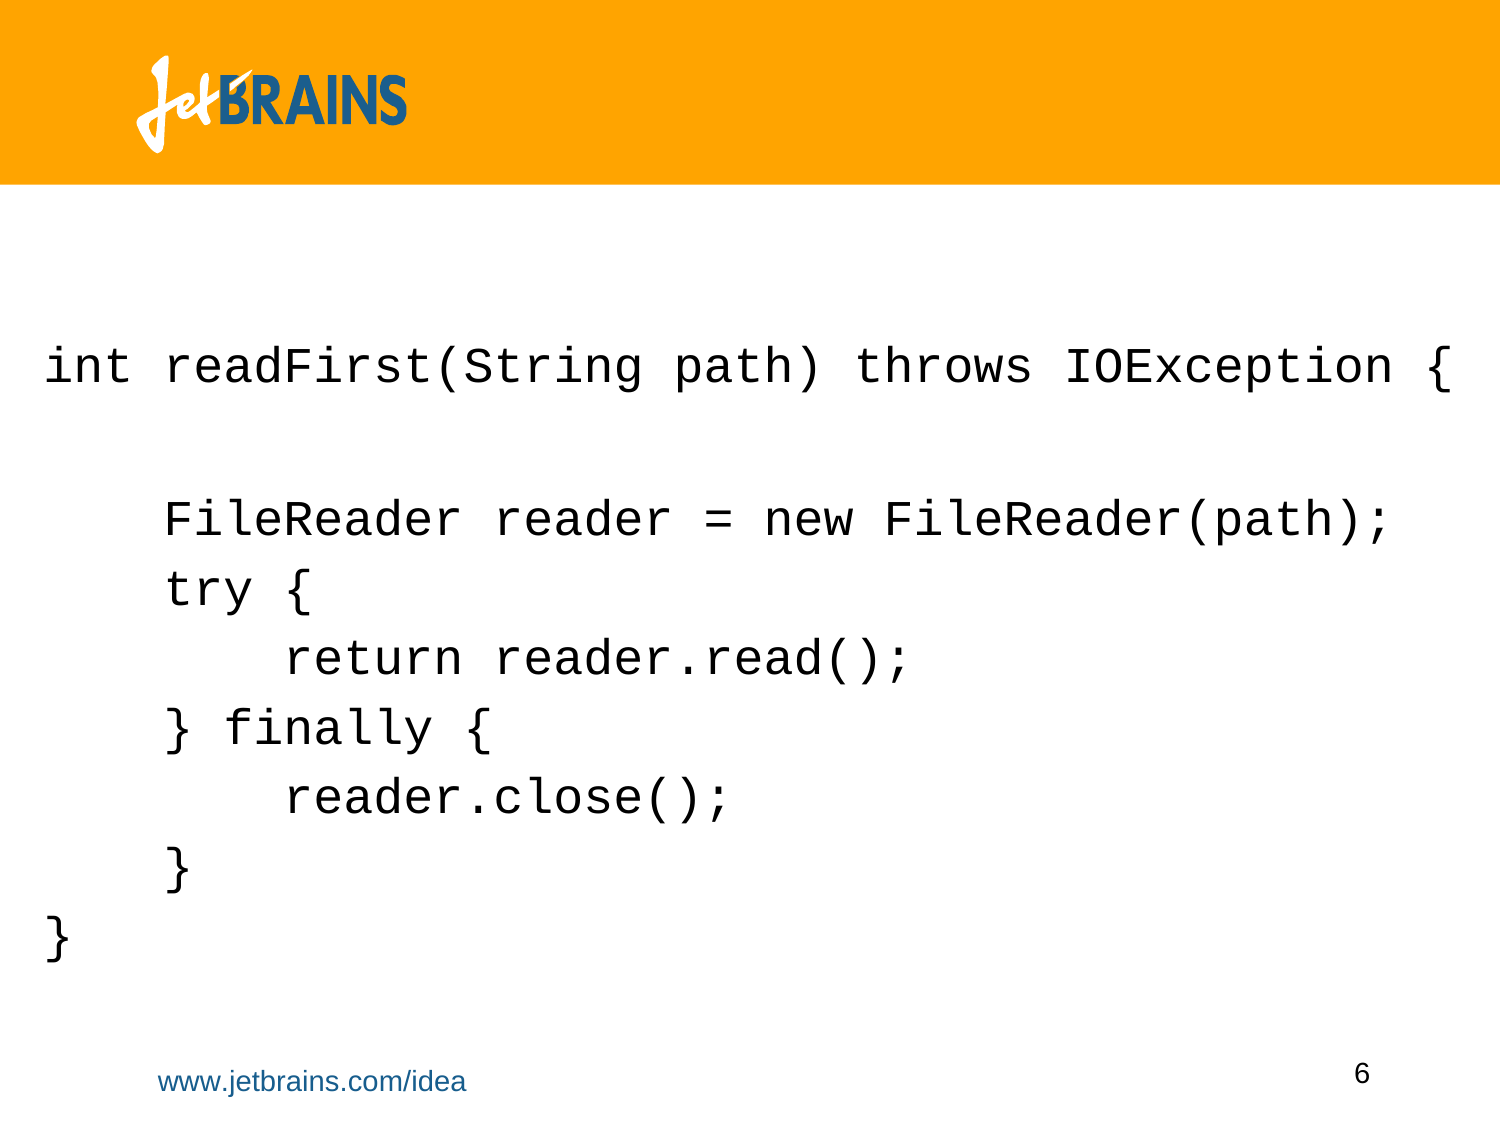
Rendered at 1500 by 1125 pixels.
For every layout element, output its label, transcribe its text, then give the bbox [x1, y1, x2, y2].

subtitle int readFirst(String path) throws IOException { FileReader reader = new FileReader(path); try { return reader.read(); } finally { reader.close(); } } [43, 325, 1457, 978]
